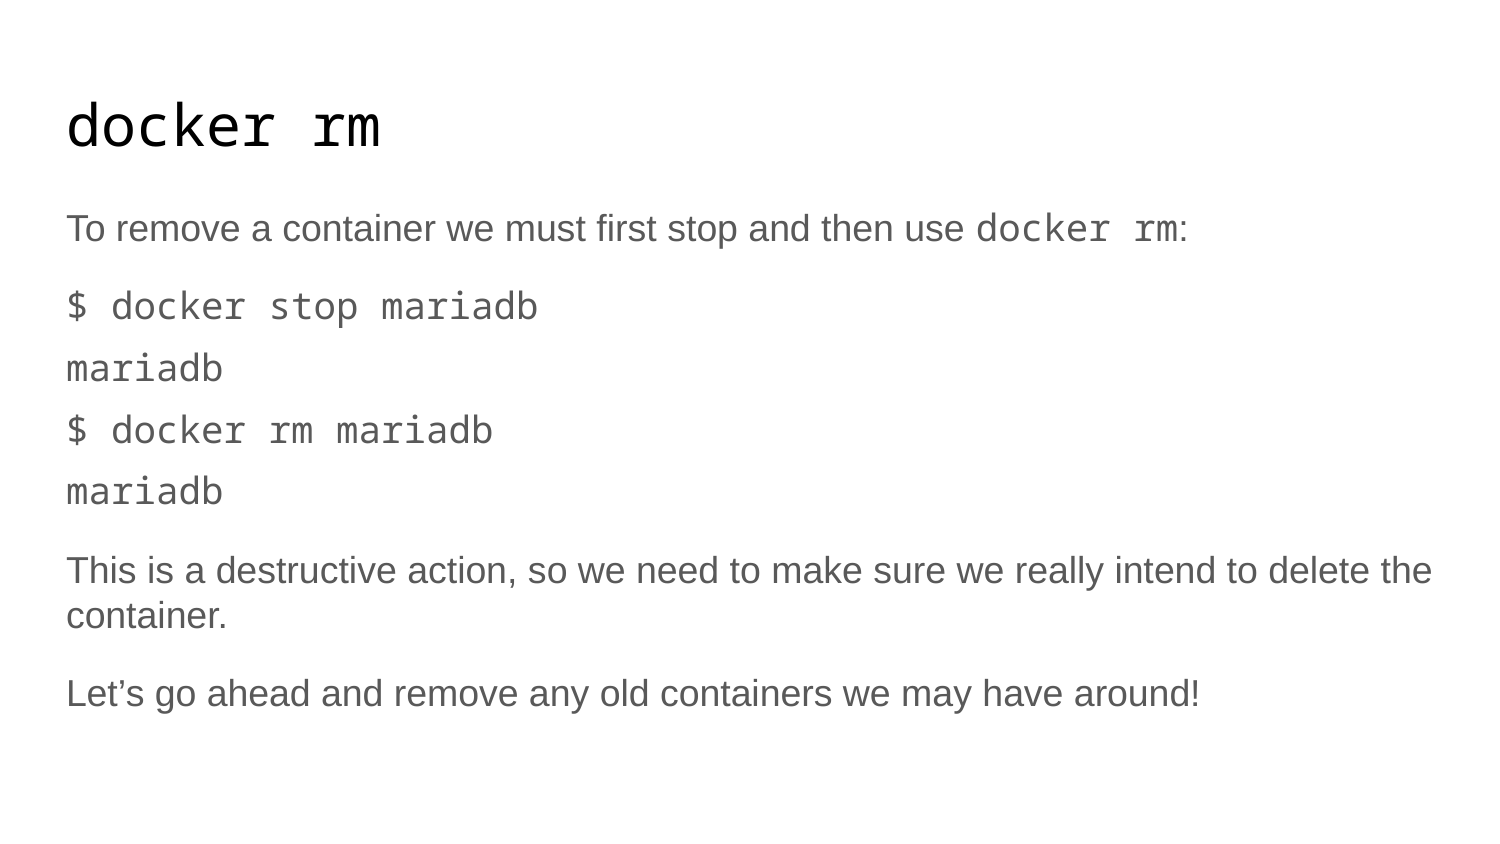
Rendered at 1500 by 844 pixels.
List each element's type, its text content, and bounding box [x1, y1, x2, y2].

title docker rm [51, 72, 1449, 167]
list To remove a container we must first stop and then use docker rm: $ docker stop mariadb mariadb $ docker rm mariadb mariadb This is a destructive action, so we need to make sure we really intend to delete the container. Let’s go ahead and remove any old containers we may have around! [51, 189, 1449, 750]
